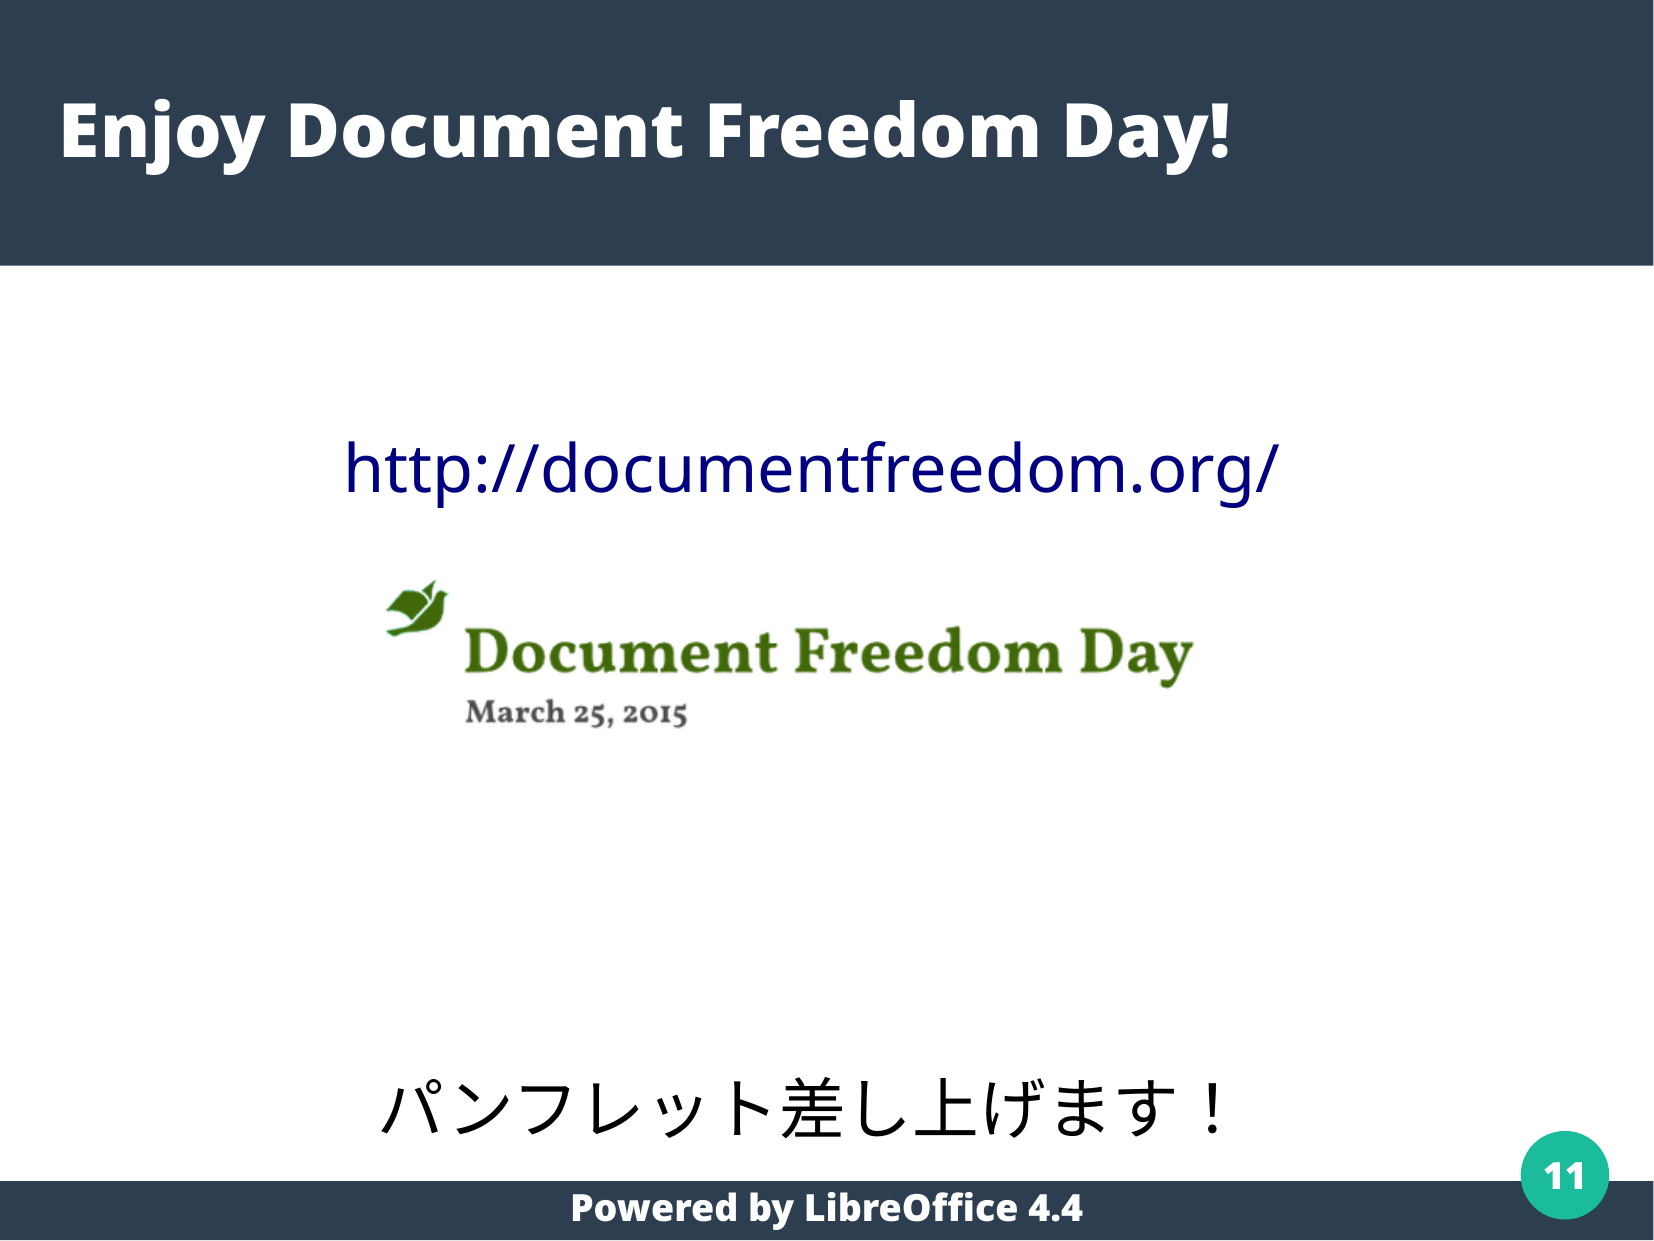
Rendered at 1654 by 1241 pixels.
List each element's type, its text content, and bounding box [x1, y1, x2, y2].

picture [340, 560, 1282, 757]
text_box http://documentfreedom.org/ パンフレット差し上げます！ [236, 413, 1388, 1063]
title Enjoy Document Freedom Day! [59, 49, 1595, 207]
